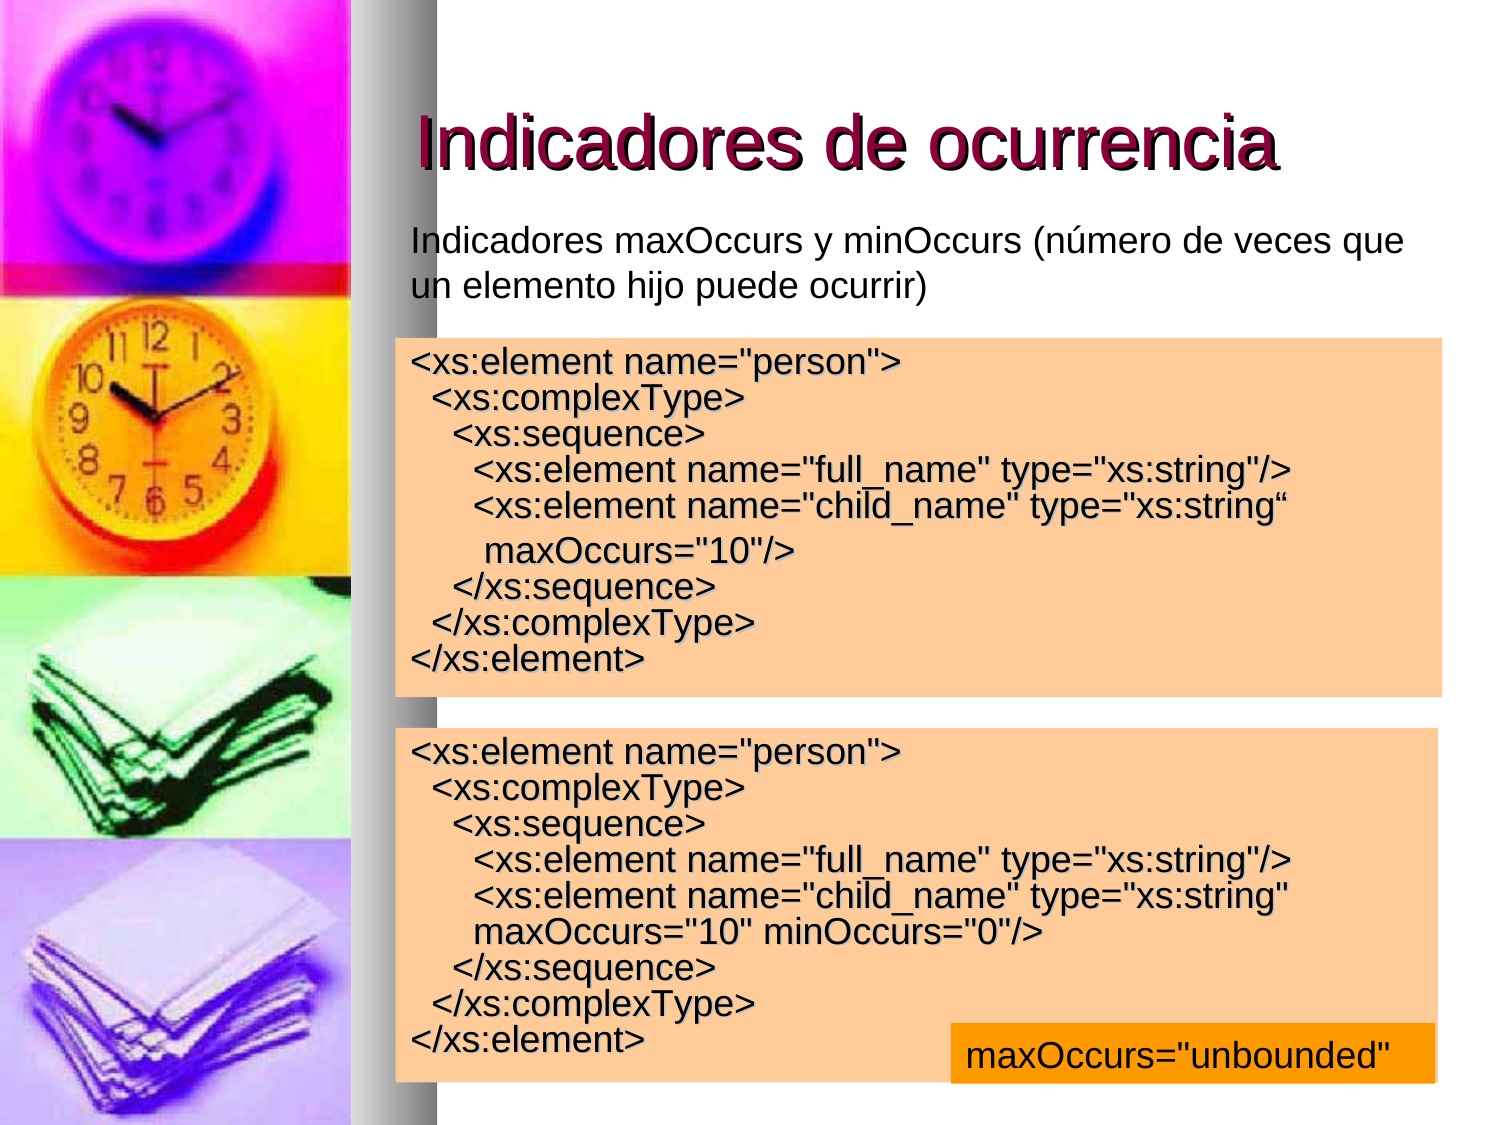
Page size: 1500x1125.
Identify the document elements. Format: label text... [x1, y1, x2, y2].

text_box maxOccurs="unbounded" [950, 1023, 1436, 1084]
text_box Indicadores maxOccurs y minOccurs (número de veces que un elemento hijo puede ocurrir) [395, 207, 1436, 314]
title Indicadores de ocurrencia [399, 37, 1450, 238]
list <xs:element name="person"> <xs:complexType> <xs:sequence> <xs:element name="full_name" type="xs:string"/> <xs:element name="child_name" type="xs:string" maxOccurs="10" minOccurs="0"/> </xs:sequence> </xs:complexType> </xs:element> [395, 727, 1438, 1083]
picture [0, 0, 351, 1125]
list <xs:element name="person"> <xs:complexType> <xs:sequence> <xs:element name="full_name" type="xs:string"/> <xs:element name="child_name" type="xs:string“ maxOccurs="10"/> </xs:sequence> </xs:complexType> </xs:element> [395, 337, 1443, 698]
